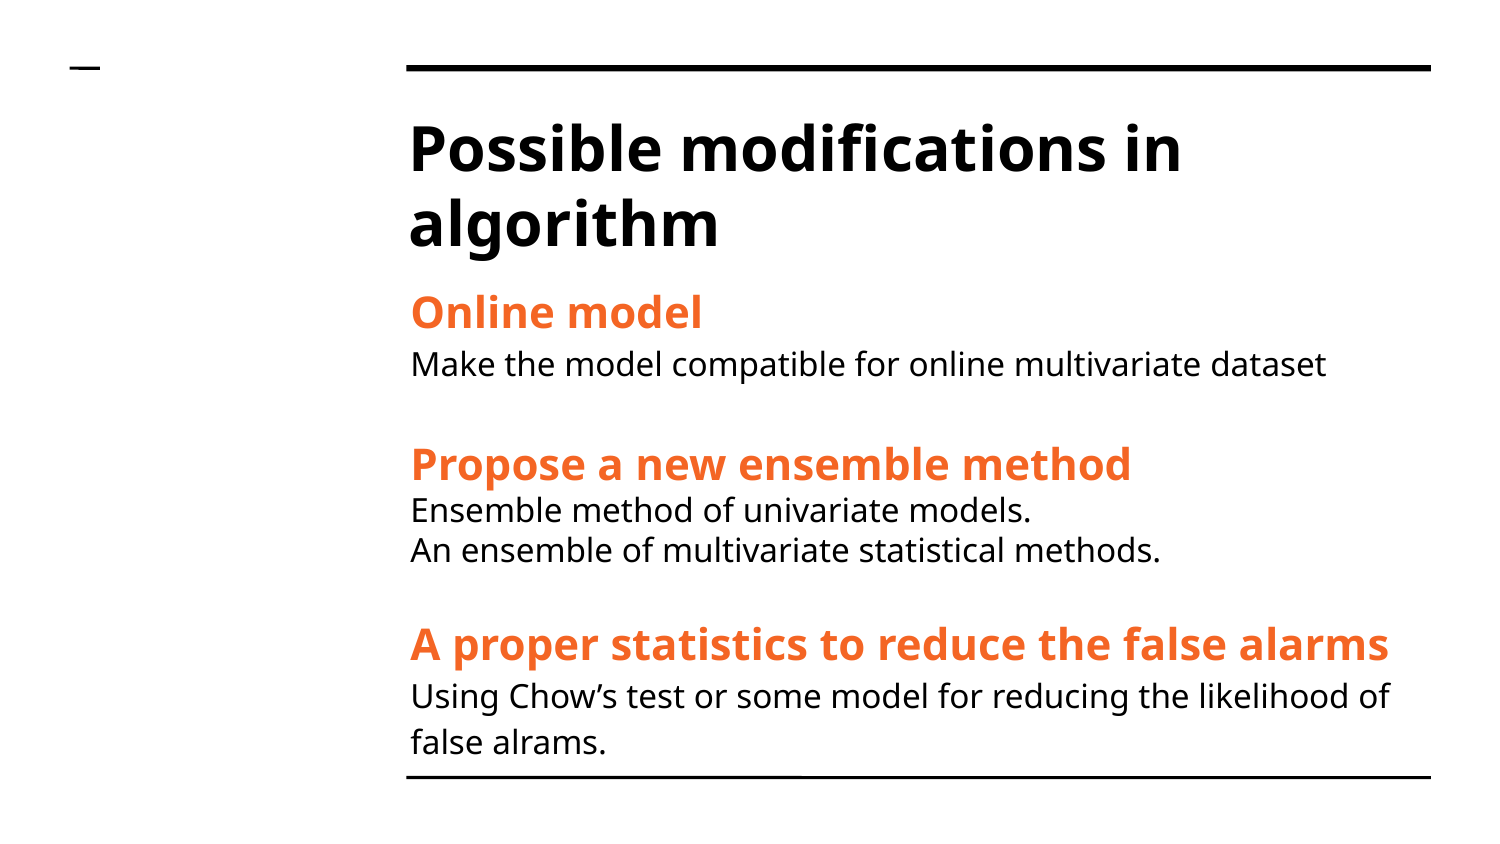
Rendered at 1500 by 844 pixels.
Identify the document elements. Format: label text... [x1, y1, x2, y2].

title Possible modifications in algorithm [393, 94, 1431, 199]
list Online model Make the model compatible for online multivariate dataset Propose a new ensemble method Ensemble method of univariate models. An ensemble of multivariate statistical methods. A proper statistics to reduce the false alarms Using Chow’s test or some model for reducing the likelihood of false alrams. [395, 261, 1433, 755]
